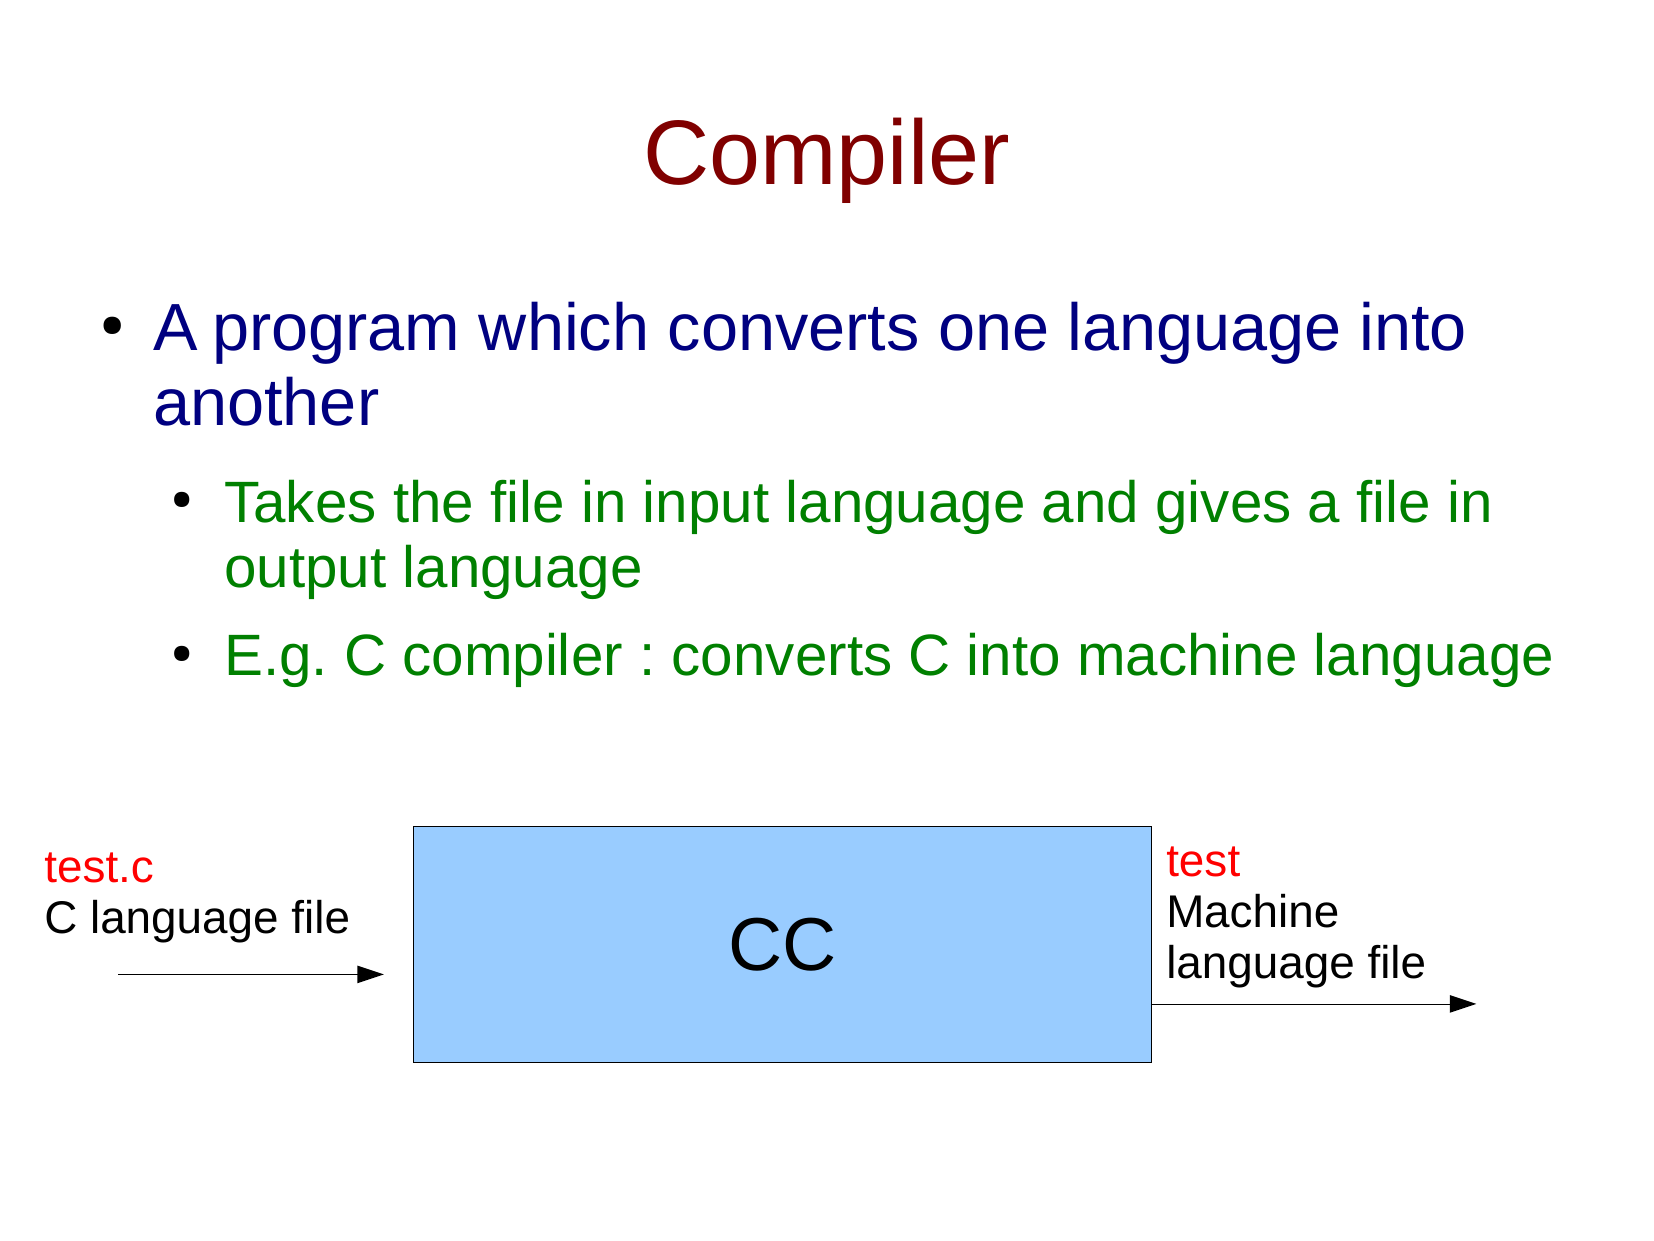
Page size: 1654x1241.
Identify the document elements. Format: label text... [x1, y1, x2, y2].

list A program which converts one language into another Takes the file in input language and gives a file in output language E.g. C compiler : converts C into machine language [82, 290, 1571, 1109]
text_box CC [413, 826, 1152, 1063]
text_box test Machine language file [1151, 827, 1506, 997]
text_box test.c C language file [29, 833, 384, 951]
title Compiler [82, 49, 1571, 257]
